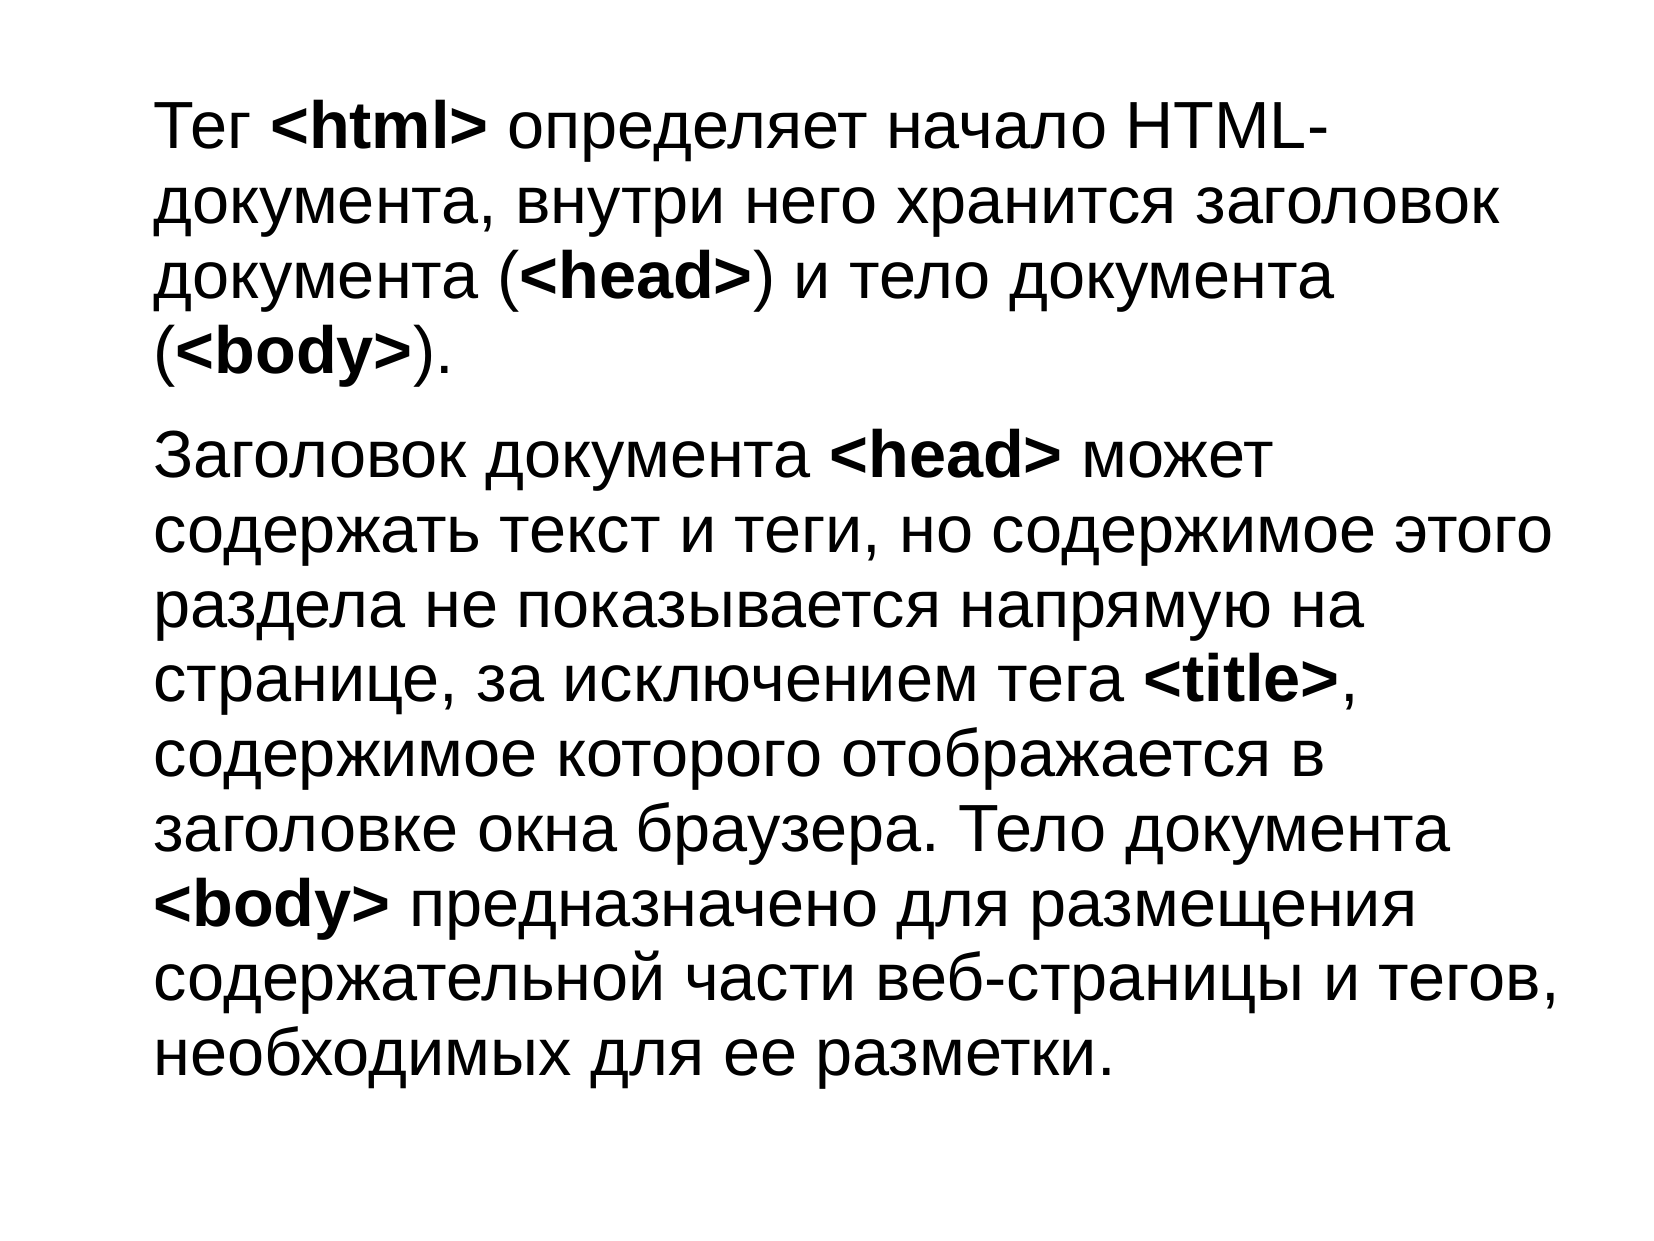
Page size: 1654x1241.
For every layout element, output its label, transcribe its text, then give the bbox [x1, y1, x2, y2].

list Тег <html> определяет начало HTML-документа, внутри него хранится заголовок документа (<head>) и тело документа (<body>). Заголовок документа <head> может содержать текст и теги, но содержимое этого раздела не показывается напрямую на странице, за исключением тега <title>, содержимое которого отображается в заголовке окна браузера. Тело документа <body> предназначено для размещения содержательной части веб-страницы и тегов, необходимых для ее разметки. [82, 88, 1571, 1109]
